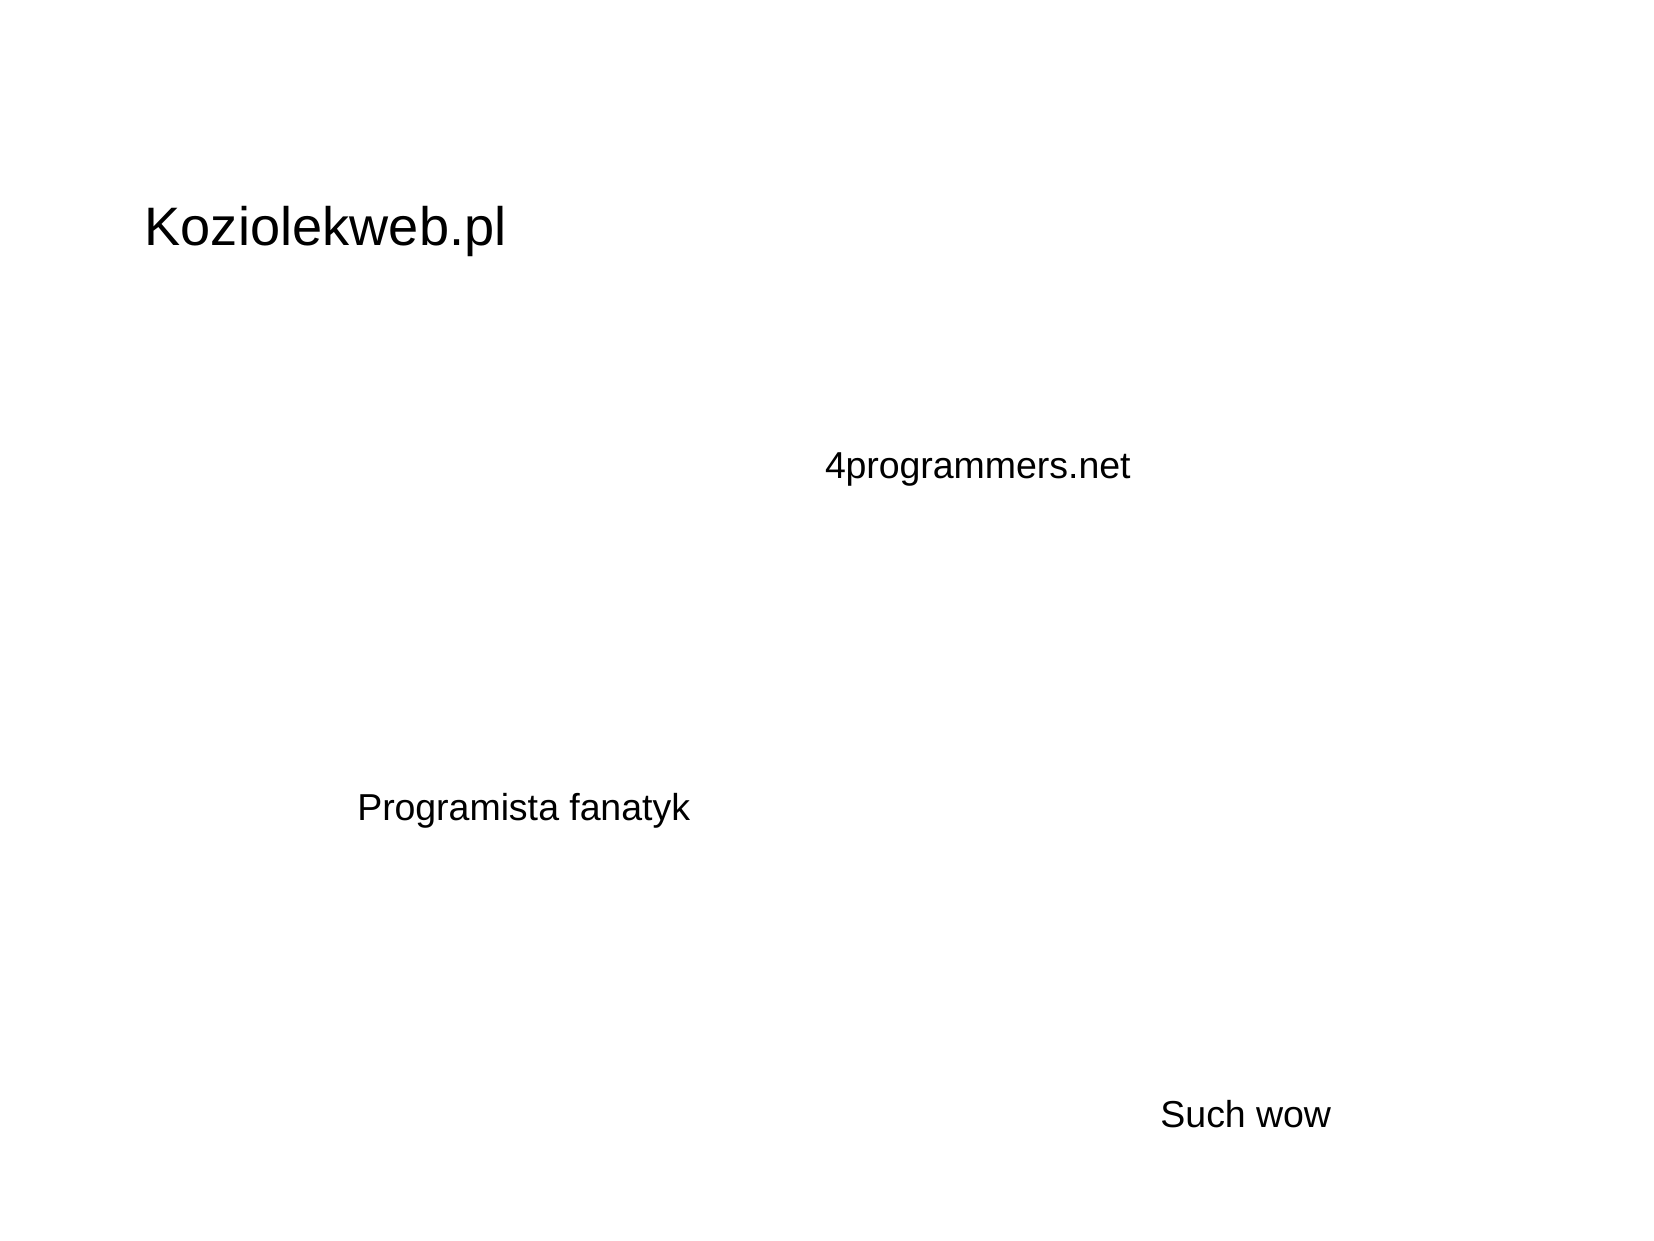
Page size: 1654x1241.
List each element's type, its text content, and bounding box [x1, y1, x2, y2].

text_box Such wow [1145, 1086, 1346, 1144]
text_box 4programmers.net [810, 437, 1146, 494]
text_box Koziolekweb.pl [129, 188, 875, 265]
text_box Programista fanatyk [342, 779, 706, 837]
